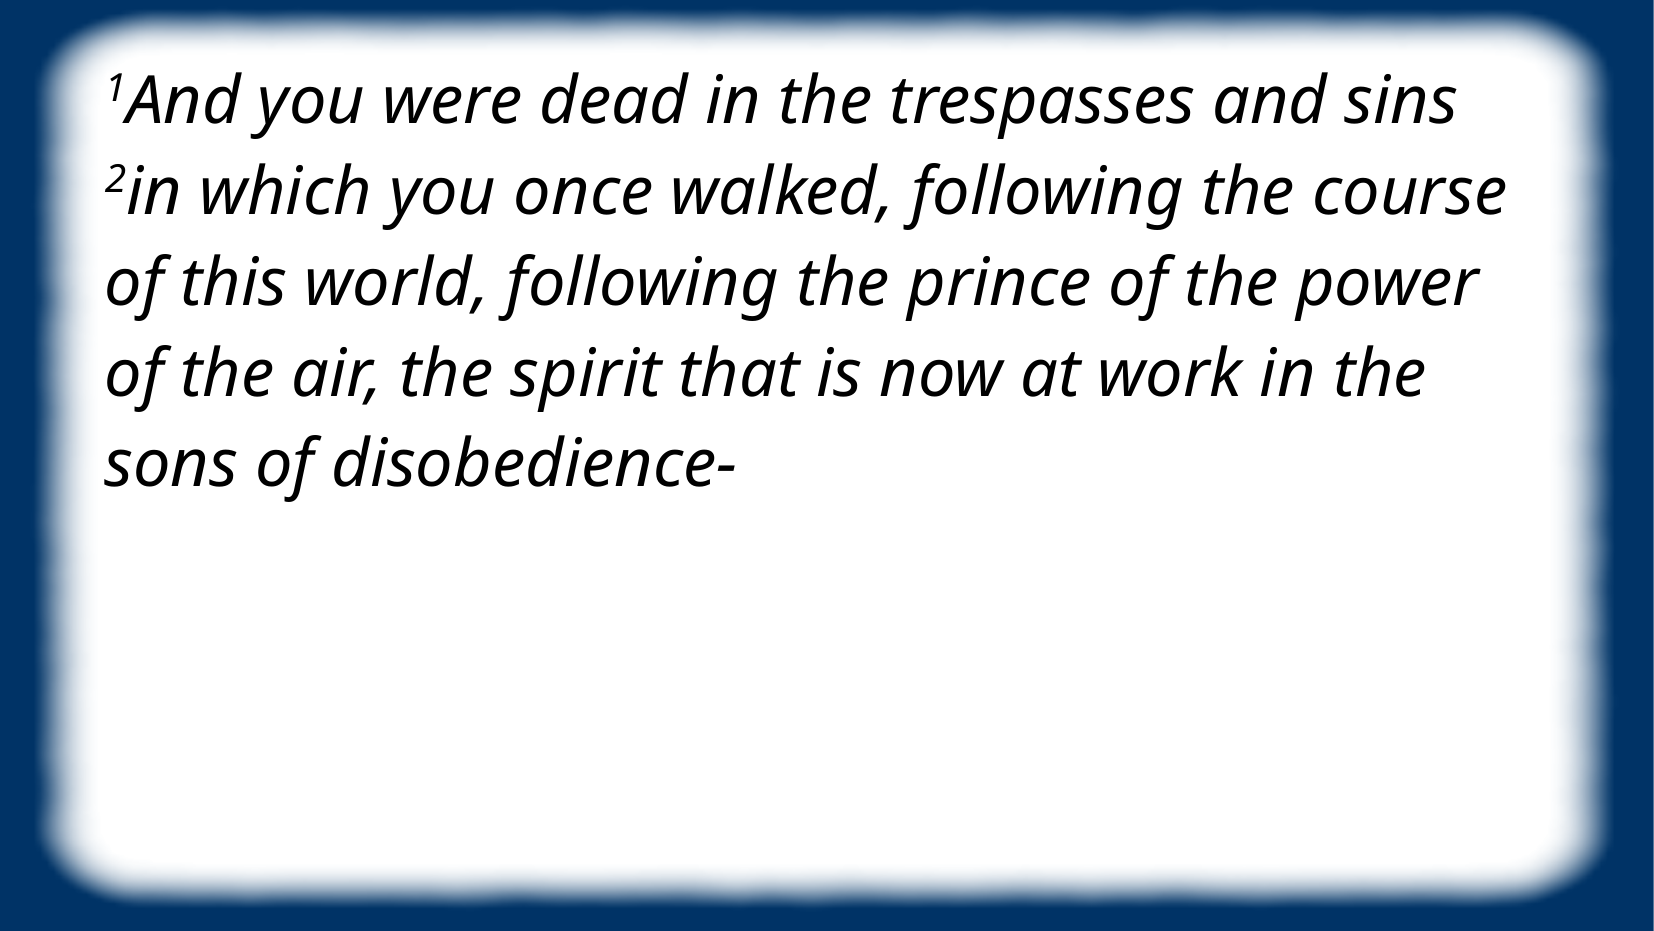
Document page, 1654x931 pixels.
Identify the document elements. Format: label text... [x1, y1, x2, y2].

text_box 1And you were dead in the trespasses and sins 2in which you once walked, following the course of this world, following the prince of the power of the air, the spirit that is now at work in the sons of disobedience- [90, 45, 1561, 504]
picture [0, 0, 1654, 931]
